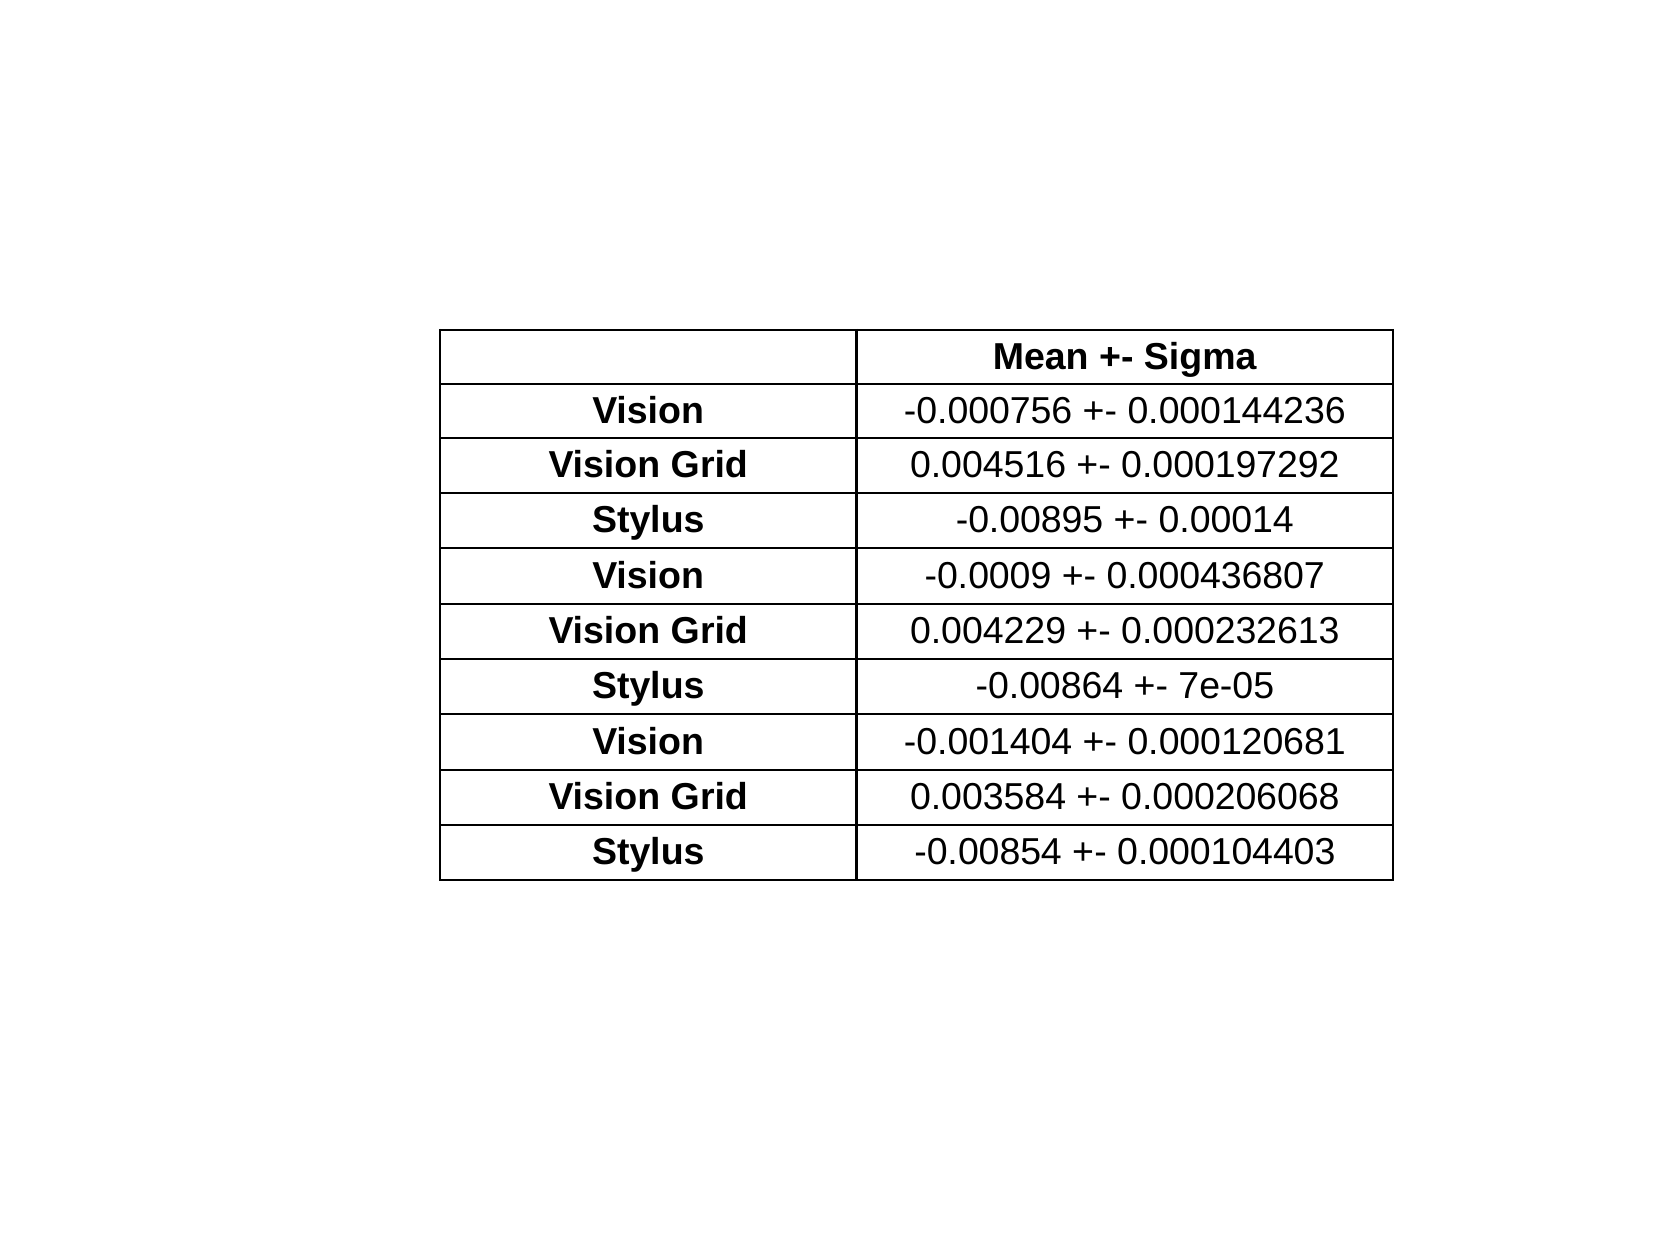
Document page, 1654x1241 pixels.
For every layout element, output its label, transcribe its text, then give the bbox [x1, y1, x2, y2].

table_cell 0.003584 +- 0.000206068 [858, 771, 1392, 824]
table_header [441, 331, 855, 383]
table_cell 0.004516 +- 0.000197292 [858, 439, 1392, 492]
table_cell Stylus [441, 660, 855, 713]
table_cell -0.000756 +- 0.000144236 [858, 385, 1392, 437]
table_cell 0.004229 +- 0.000232613 [858, 605, 1392, 658]
table_header Mean +- Sigma [858, 331, 1392, 383]
table_cell Vision [441, 549, 855, 603]
table_cell Vision [441, 715, 855, 769]
table_cell -0.001404 +- 0.000120681 [858, 715, 1392, 769]
table_cell -0.0009 +- 0.000436807 [858, 549, 1392, 603]
table_cell Stylus [441, 826, 855, 879]
table_cell Vision Grid [441, 771, 855, 824]
table_cell Vision Grid [441, 439, 855, 492]
table_cell Vision [441, 385, 855, 437]
table_cell Stylus [441, 494, 855, 547]
table_cell -0.00895 +- 0.00014 [858, 494, 1392, 547]
table_cell -0.00854 +- 0.000104403 [858, 826, 1392, 879]
table_cell Vision Grid [441, 605, 855, 658]
table_cell -0.00864 +- 7e-05 [858, 660, 1392, 713]
